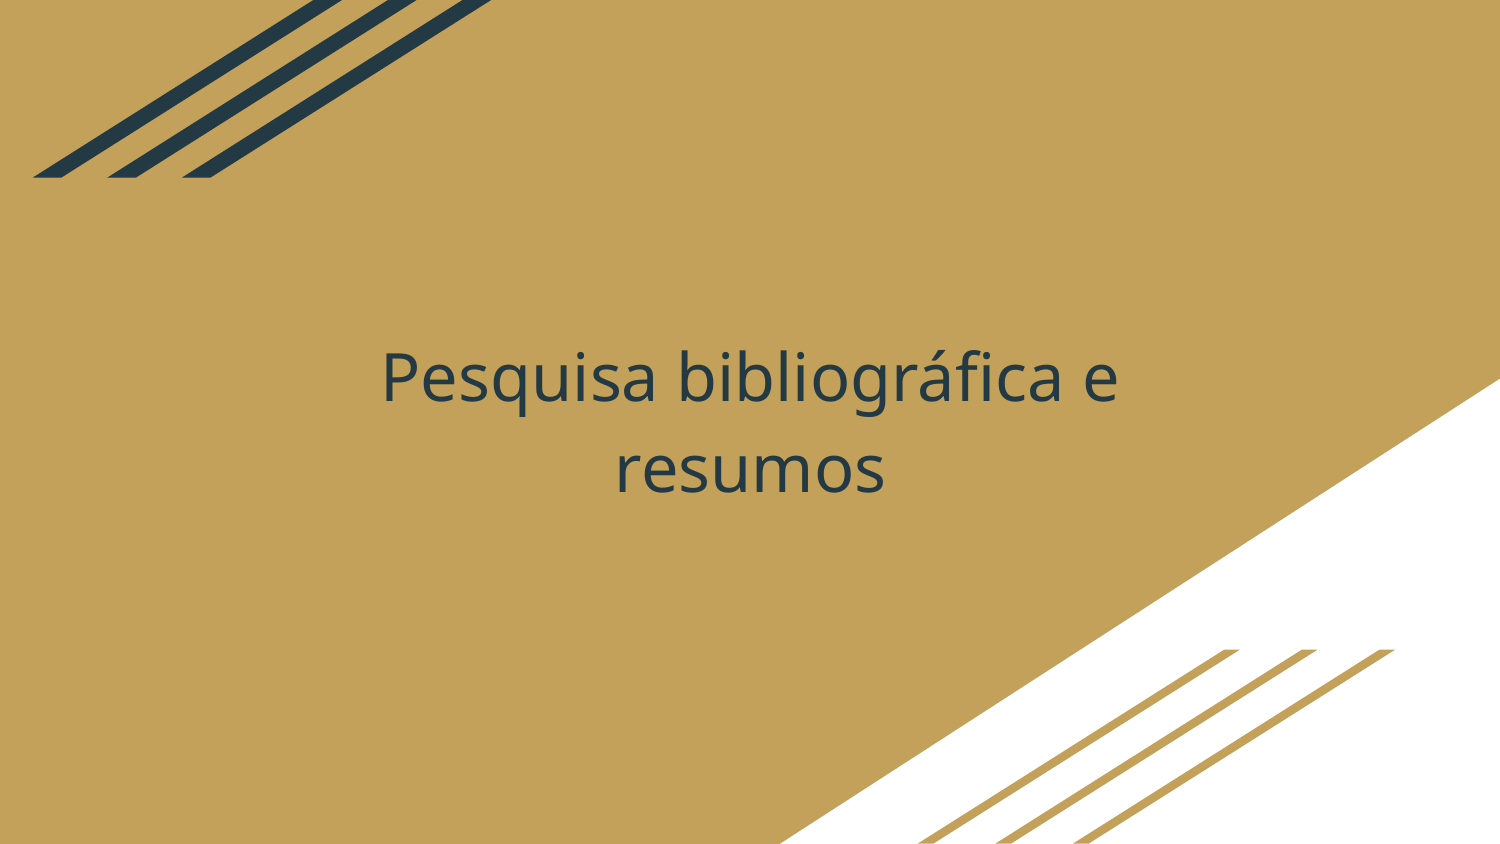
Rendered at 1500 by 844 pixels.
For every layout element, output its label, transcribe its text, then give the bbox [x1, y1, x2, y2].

title Pesquisa bibliográfica e resumos [309, 286, 1192, 557]
